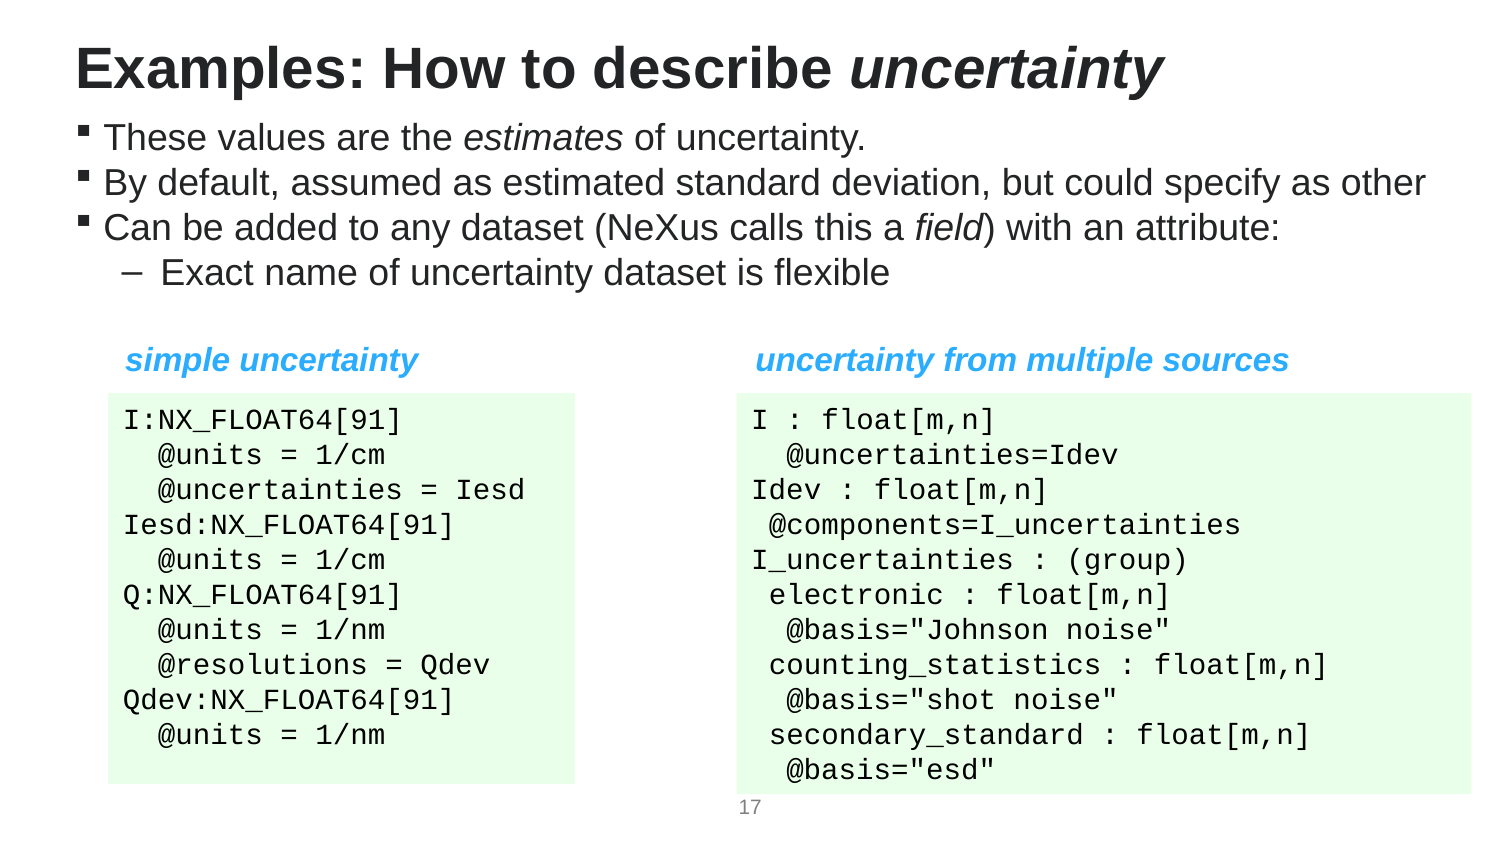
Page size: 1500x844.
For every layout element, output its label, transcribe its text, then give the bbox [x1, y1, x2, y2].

text_box simple uncertainty [110, 330, 434, 386]
text_box I:NX_FLOAT64[91] @units = 1/cm @uncertainties = Iesd Iesd:NX_FLOAT64[91] @units = 1/cm Q:NX_FLOAT64[91] @units = 1/nm @resolutions = Qdev Qdev:NX_FLOAT64[91] @units = 1/nm [108, 393, 576, 785]
text_box Examples: How to describe uncertainty [75, 23, 1449, 100]
text_box uncertainty from multiple sources [740, 330, 1306, 386]
text_box These values are the estimates of uncertainty. By default, assumed as estimated standard deviation, but could specify as other Can be added to any dataset (NeXus calls this a field) with an attribute: Exact name of uncertainty dataset is flexible [75, 113, 1449, 761]
text_box I : float[m,n] @uncertainties=Idev Idev : float[m,n] @components=I_uncertainties I_uncertainties : (group) electronic : float[m,n] @basis="Johnson noise" counting_statistics : float[m,n] @basis="shot noise" secondary_standard : float[m,n] @basis="esd" [736, 393, 1472, 795]
text_box <number> [712, 796, 788, 819]
